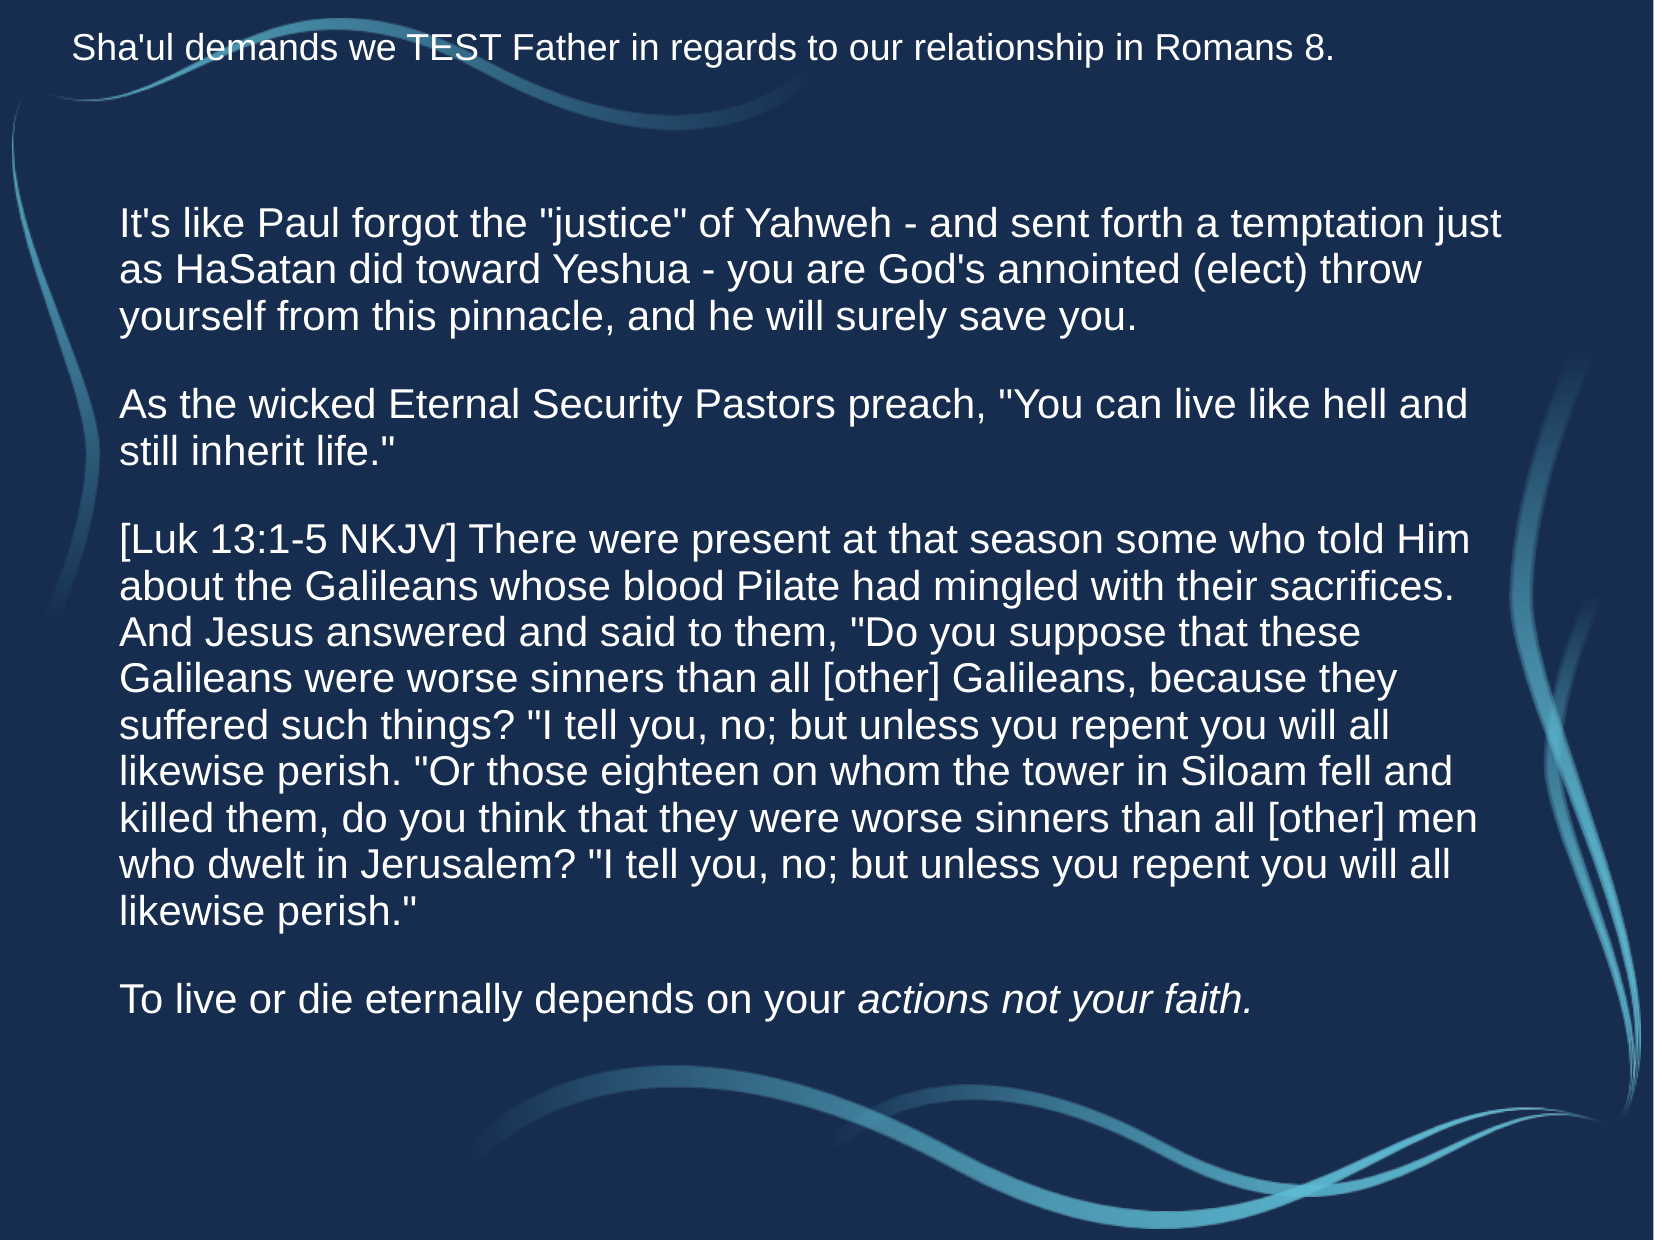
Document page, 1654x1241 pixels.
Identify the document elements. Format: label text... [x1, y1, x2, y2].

list It's like Paul forgot the "justice" of Yahweh - and sent forth a temptation just as HaSatan did toward Yeshua - you are God's annointed (elect) throw yourself from this pinnacle, and he will surely save you. As the wicked Eternal Security Pastors preach, "You can live like hell and still inherit life." [Luk 13:1-5 NKJV] There were present at that season some who told Him about the Galileans whose blood Pilate had mingled with their sacrifices. And Jesus answered and said to them, "Do you suppose that these Galileans were worse sinners than all [other] Galileans, because they suffered such things? "I tell you, no; but unless you repent you will all likewise perish. "Or those eighteen on whom the tower in Siloam fell and killed them, do you think that they were worse sinners than all [other] men who dwelt in Jerusalem? "I tell you, no; but unless you repent you will all likewise perish." To live or die eternally depends on your actions not your faith. [100, 192, 1544, 1106]
picture [460, 346, 1641, 1229]
picture [12, 18, 104, 625]
title Sha'ul demands we TEST Father in regards to our relationship in Romans 8. [56, 18, 1545, 218]
